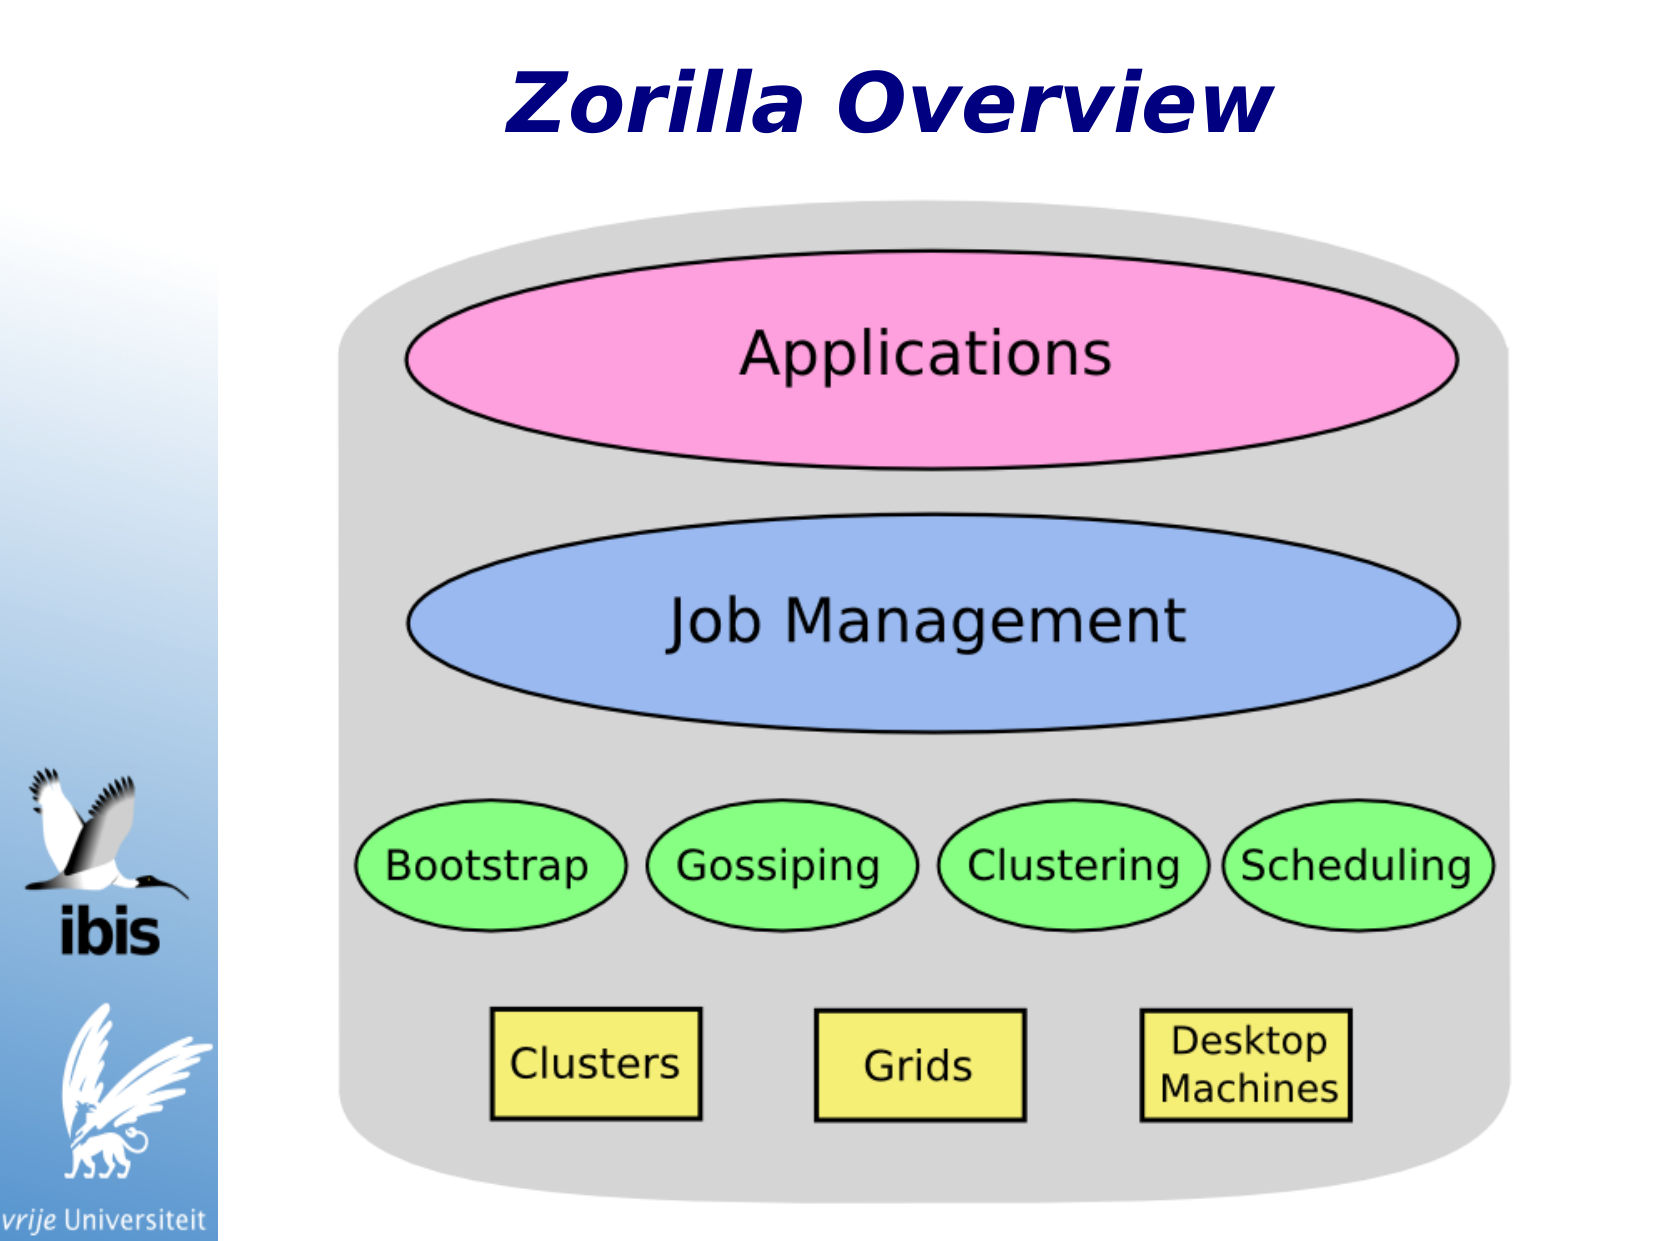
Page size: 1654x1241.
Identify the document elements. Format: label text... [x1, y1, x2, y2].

title Zorilla Overview [234, 0, 1550, 208]
picture [324, 173, 1545, 1219]
picture [0, 0, 218, 1241]
